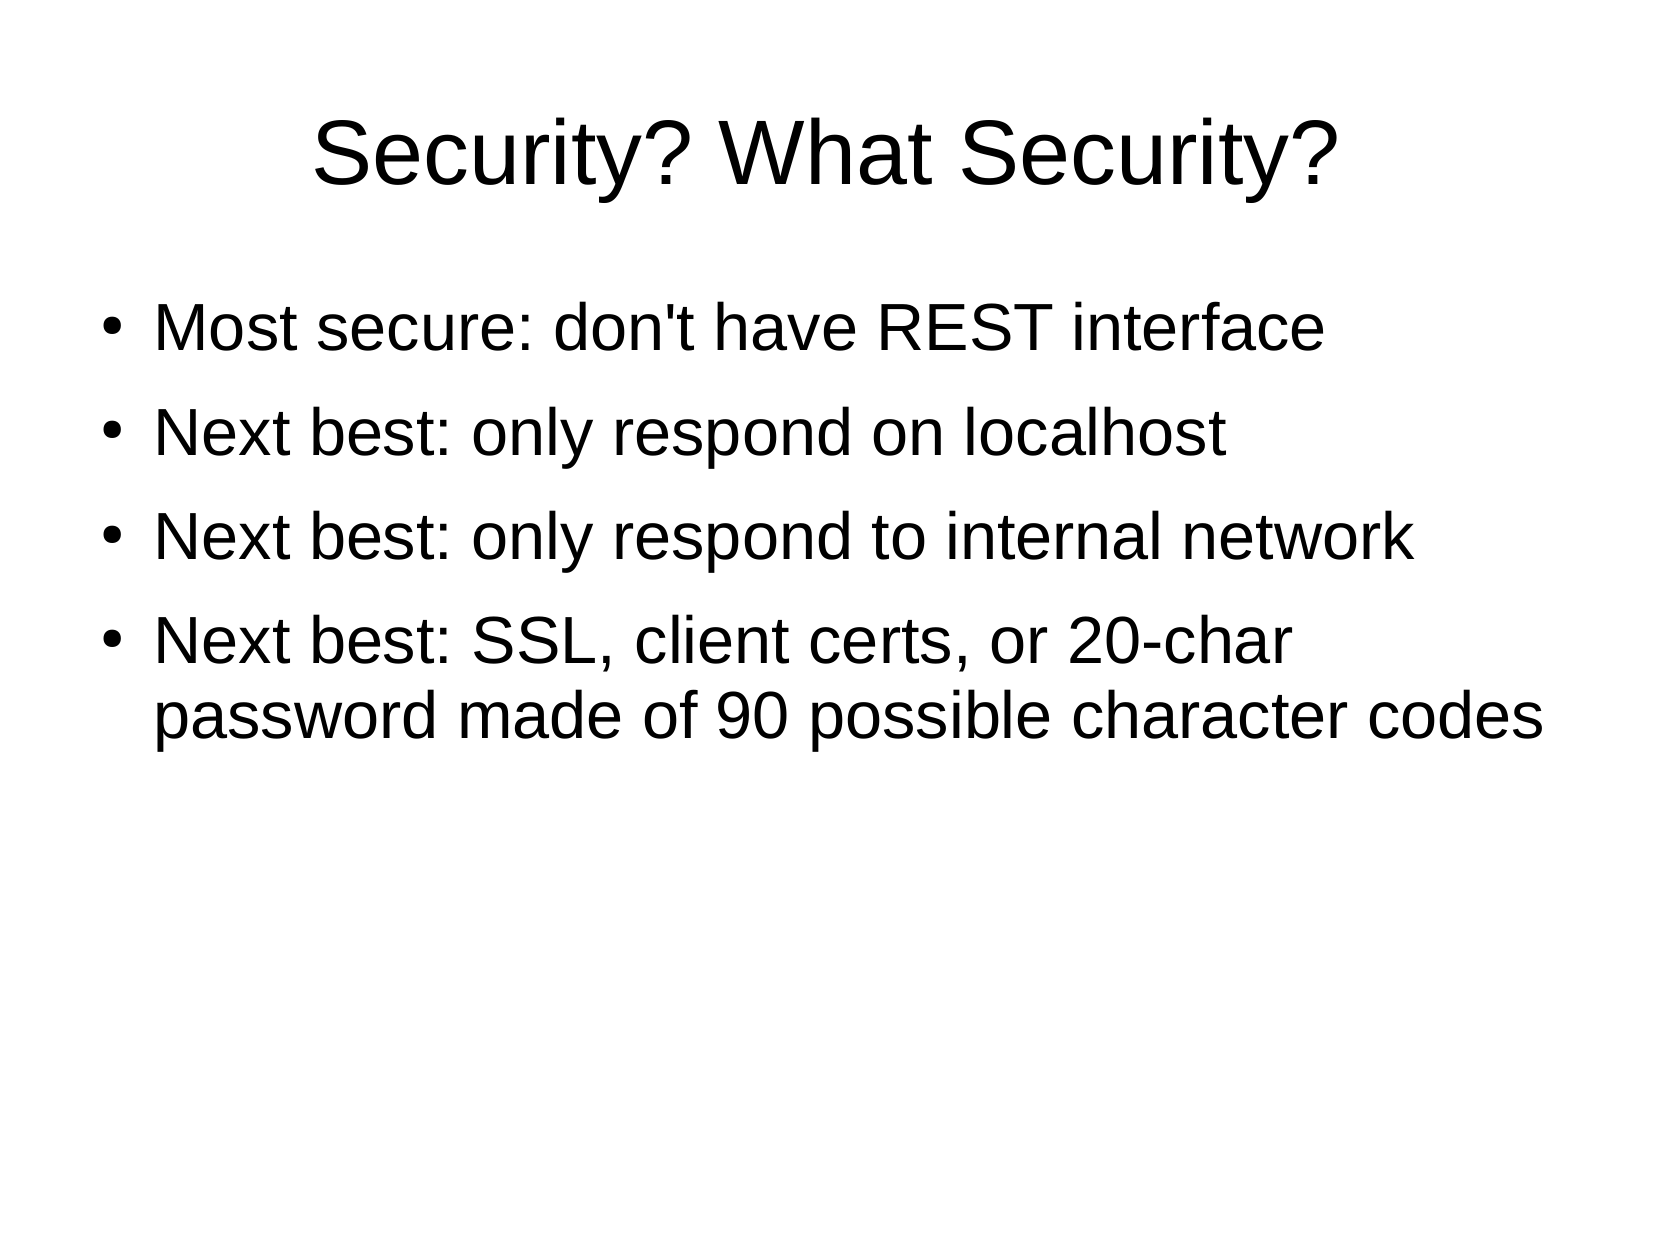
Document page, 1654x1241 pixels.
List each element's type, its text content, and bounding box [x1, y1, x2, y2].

title Security? What Security? [82, 49, 1571, 257]
list Most secure: don't have REST interface Next best: only respond on localhost Next best: only respond to internal network Next best: SSL, client certs, or 20-char password made of 90 possible character codes [82, 290, 1571, 1010]
